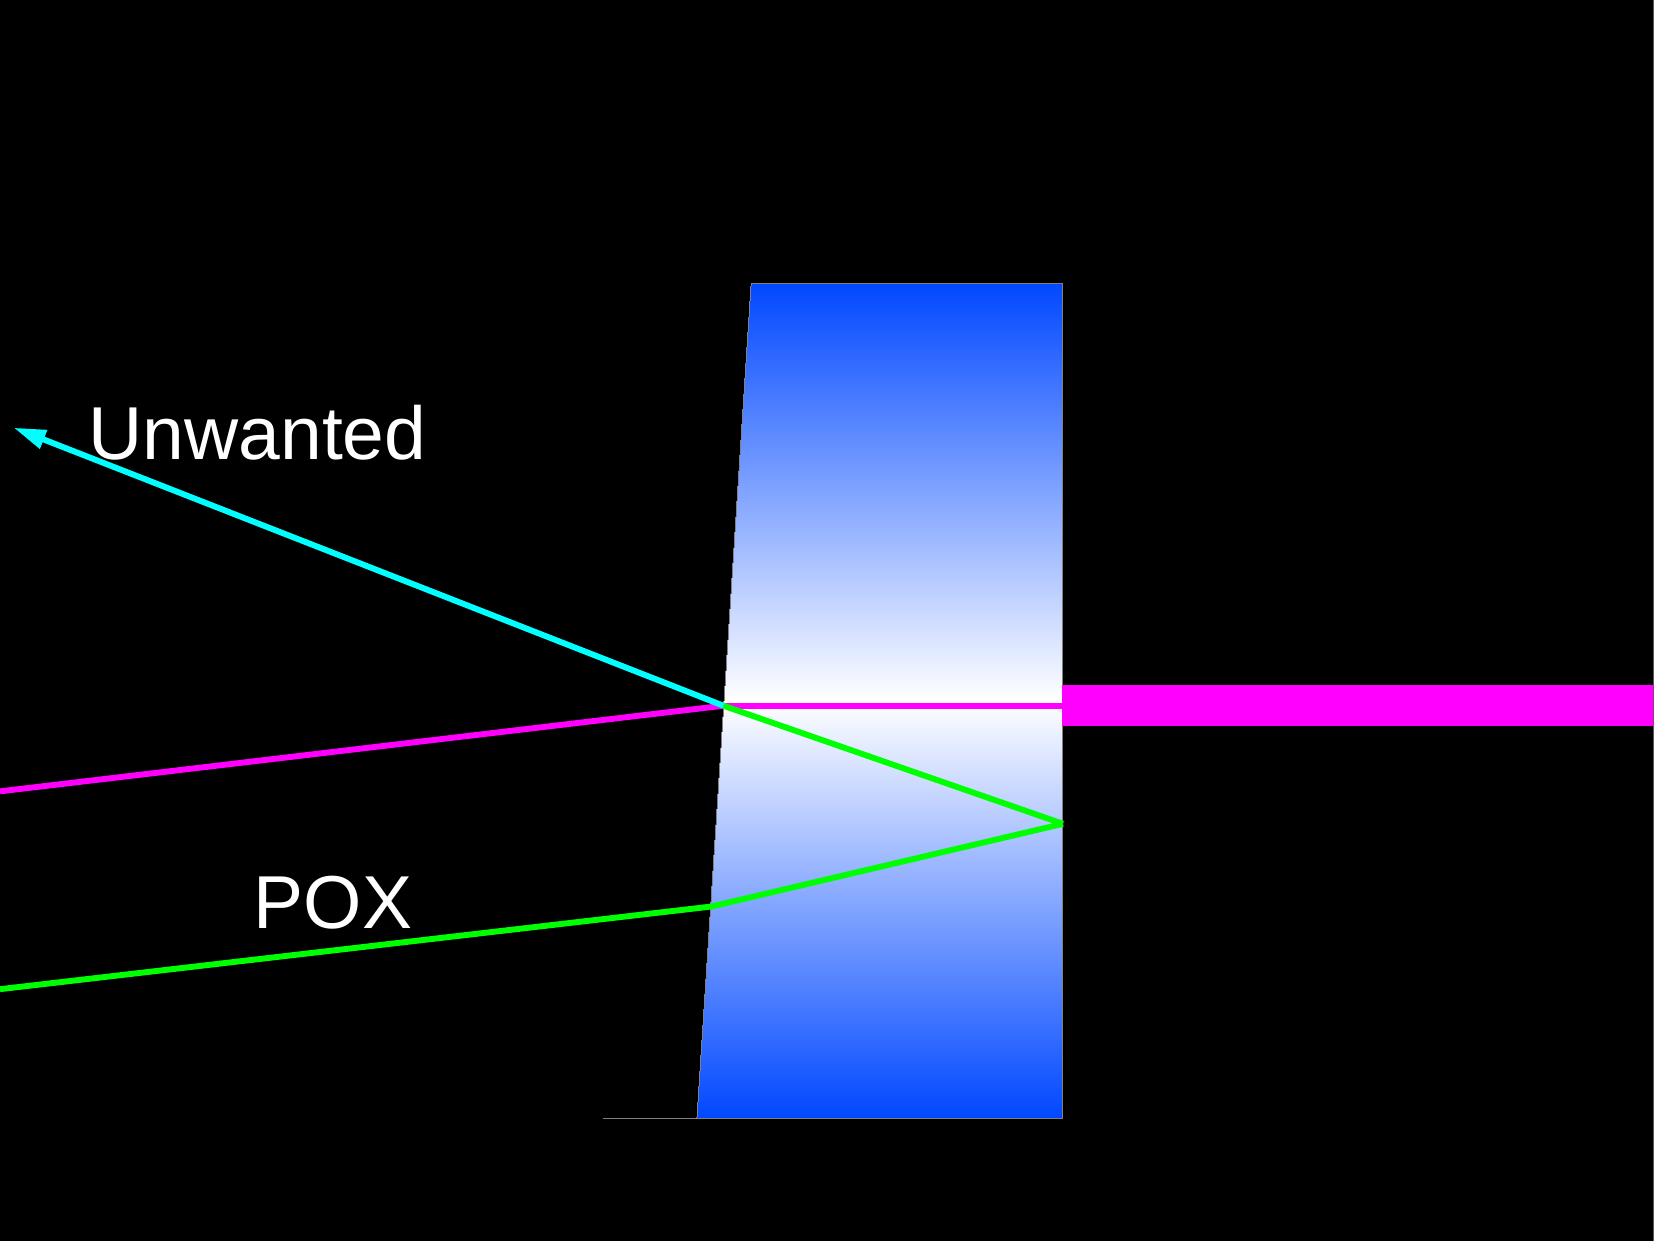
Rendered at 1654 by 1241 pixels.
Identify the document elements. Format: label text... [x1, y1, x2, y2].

text_box [723, 283, 1063, 703]
text_box POX [239, 853, 428, 953]
text_box [603, 828, 1063, 1119]
text_box [710, 710, 1049, 903]
text_box [745, 709, 1063, 820]
text_box Unwanted [73, 383, 442, 483]
